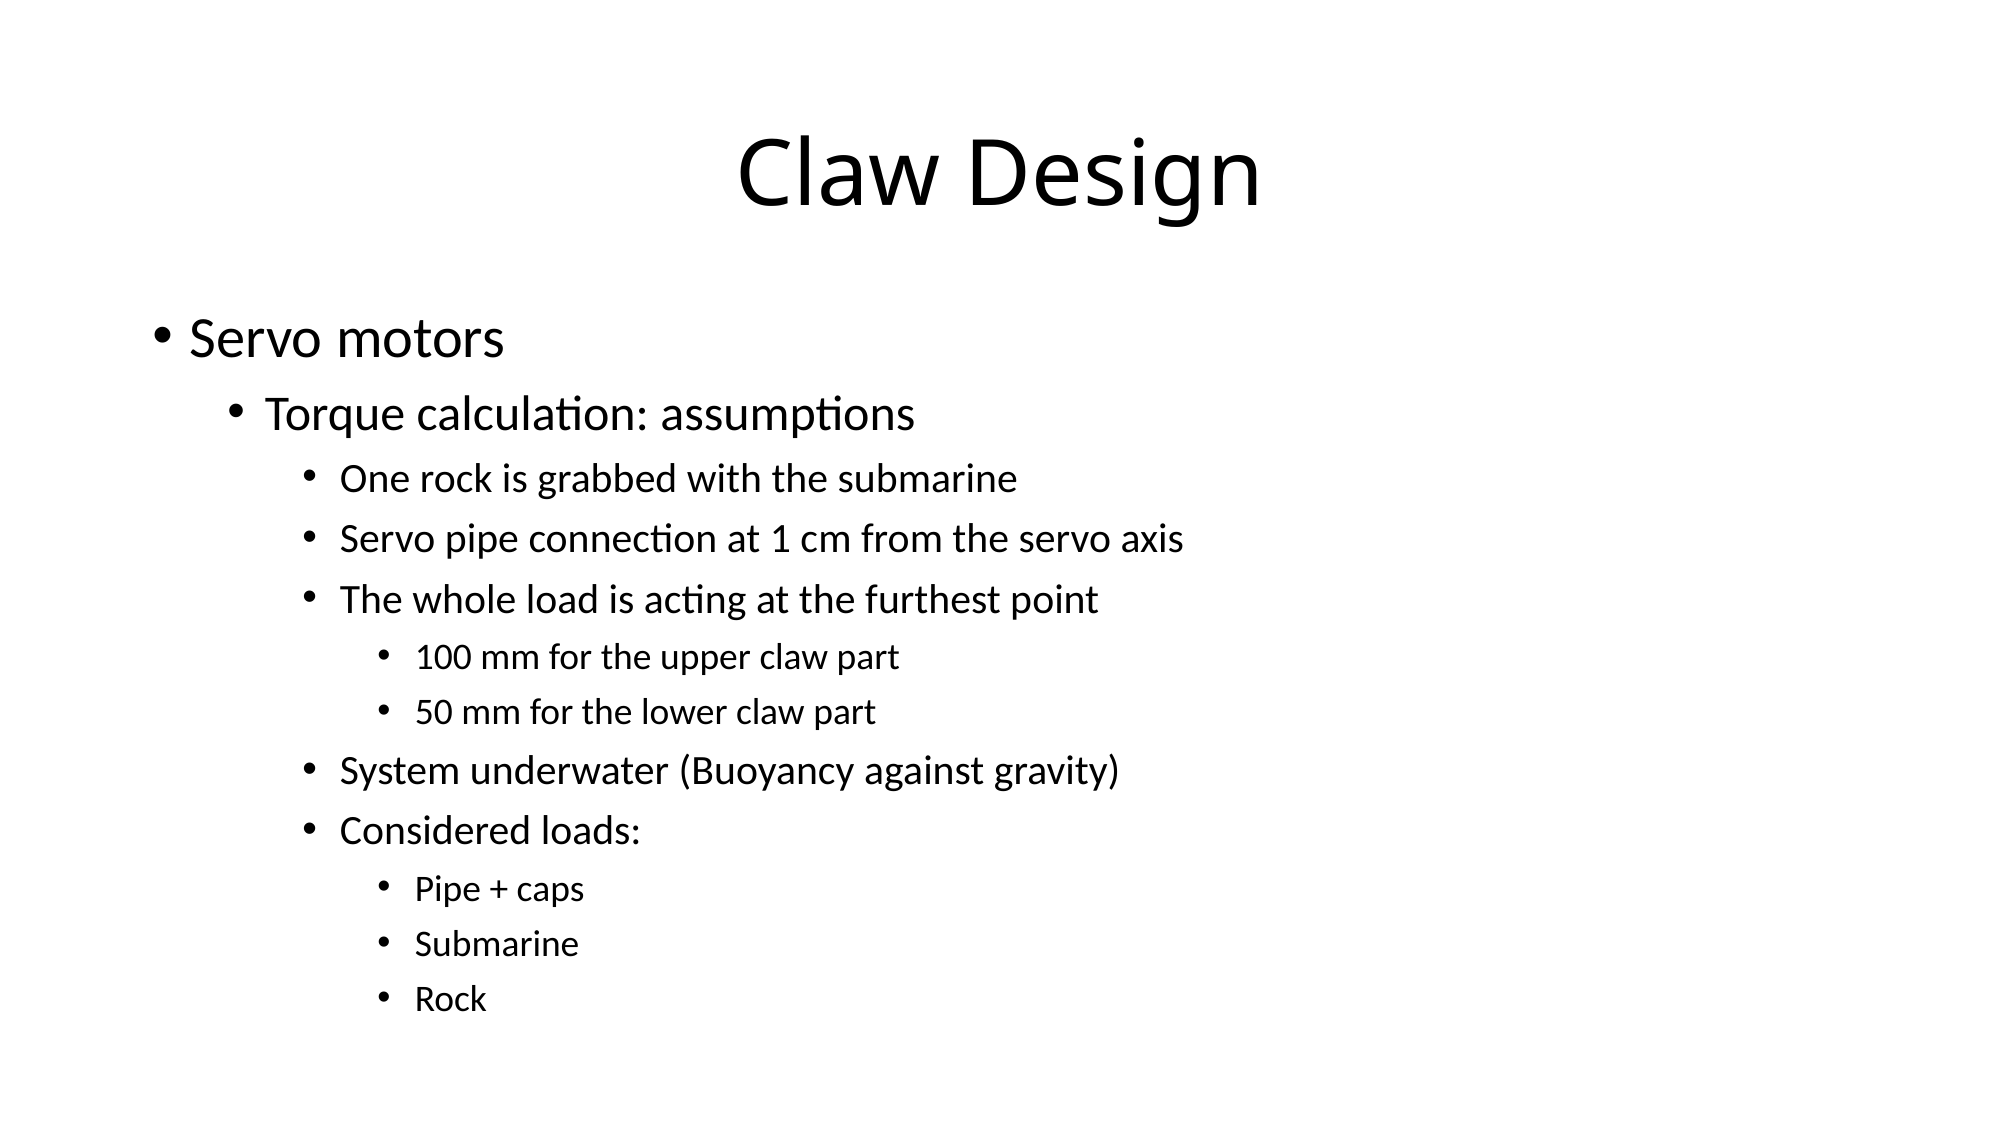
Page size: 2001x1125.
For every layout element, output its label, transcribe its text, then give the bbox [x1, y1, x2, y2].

list Servo motors Torque calculation: assumptions One rock is grabbed with the submarine Servo pipe connection at 1 cm from the servo axis The whole load is acting at the furthest point 100 mm for the upper claw part 50 mm for the lower claw part System underwater (Buoyancy against gravity) Considered loads: Pipe + caps Submarine Rock [137, 299, 1863, 1014]
title Claw Design [137, 59, 1863, 278]
